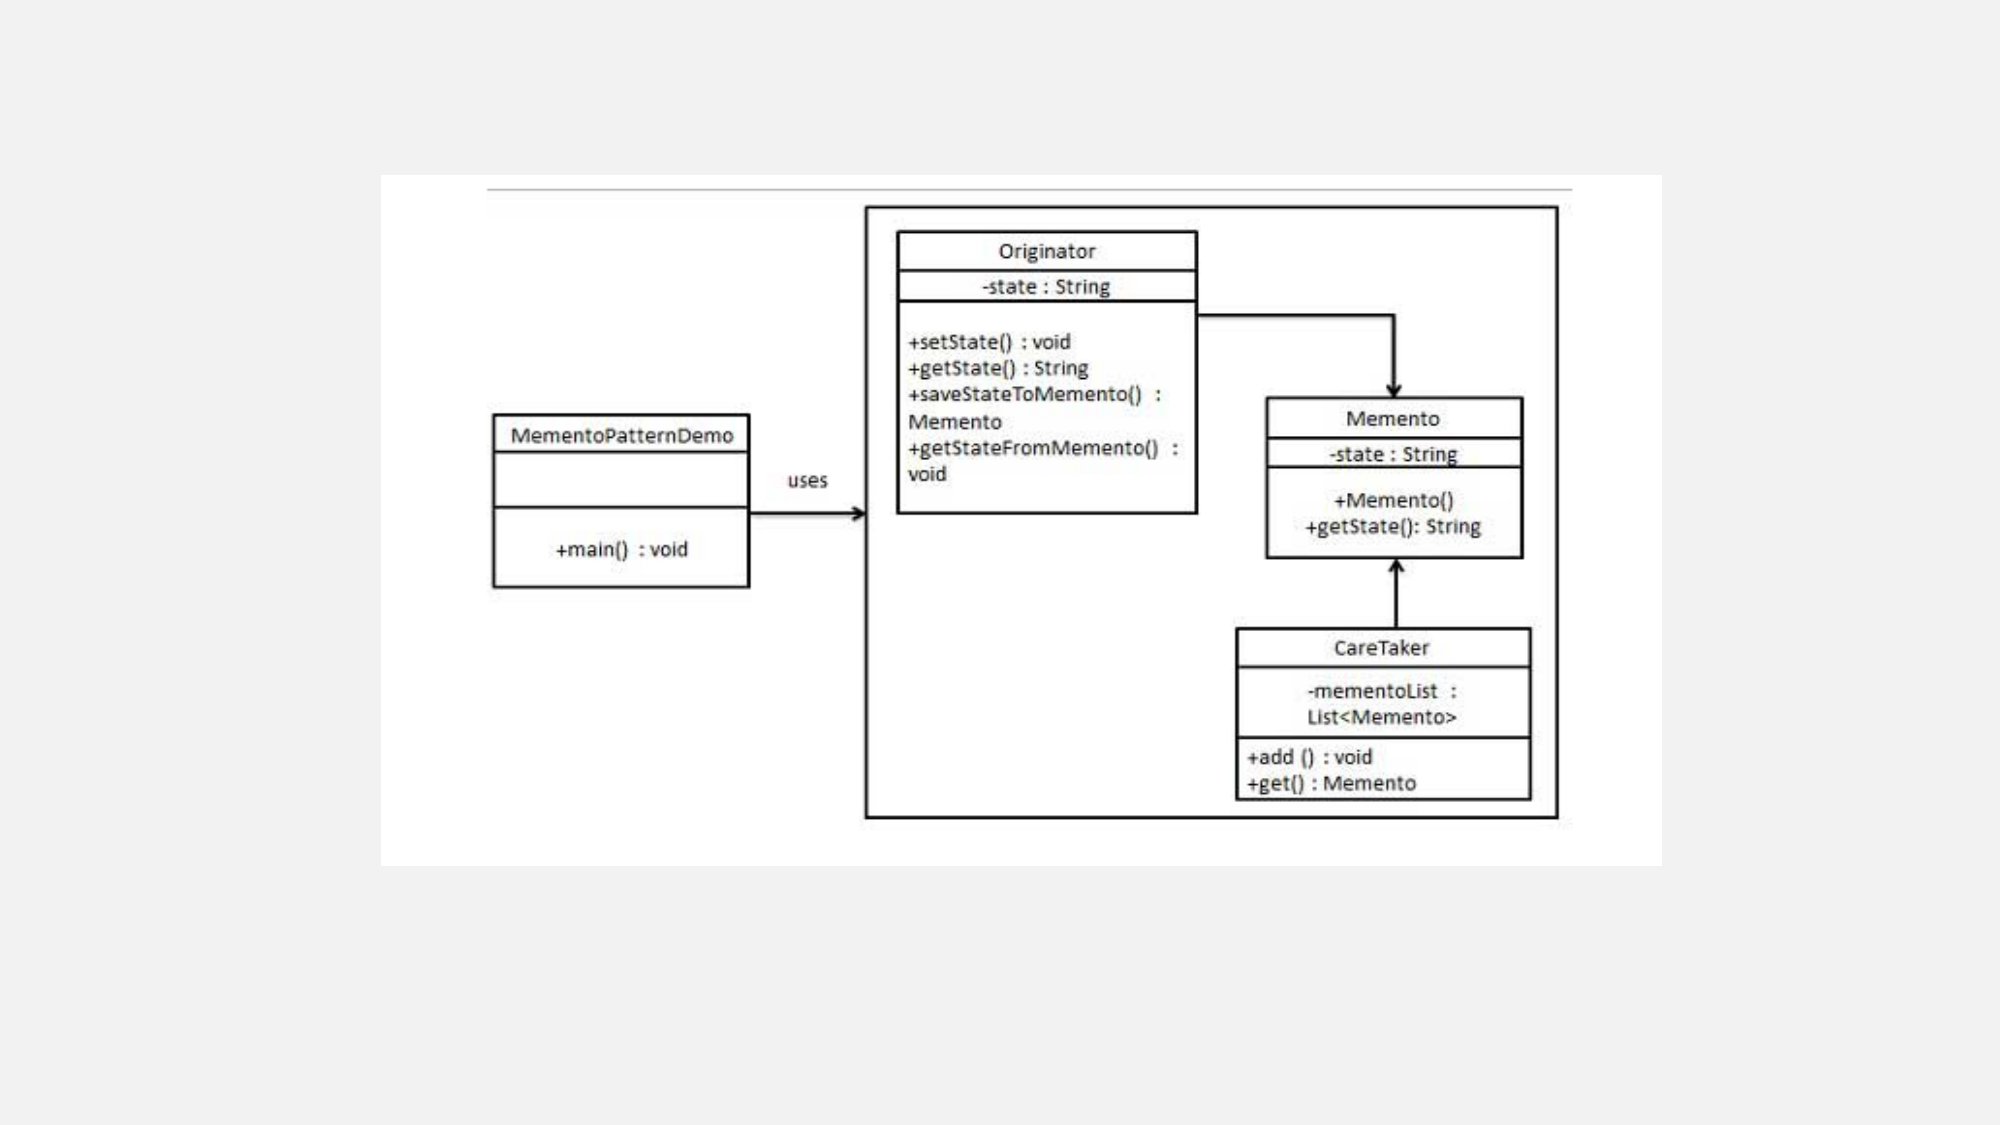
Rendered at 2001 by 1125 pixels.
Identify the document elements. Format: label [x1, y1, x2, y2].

picture [381, 175, 1662, 866]
